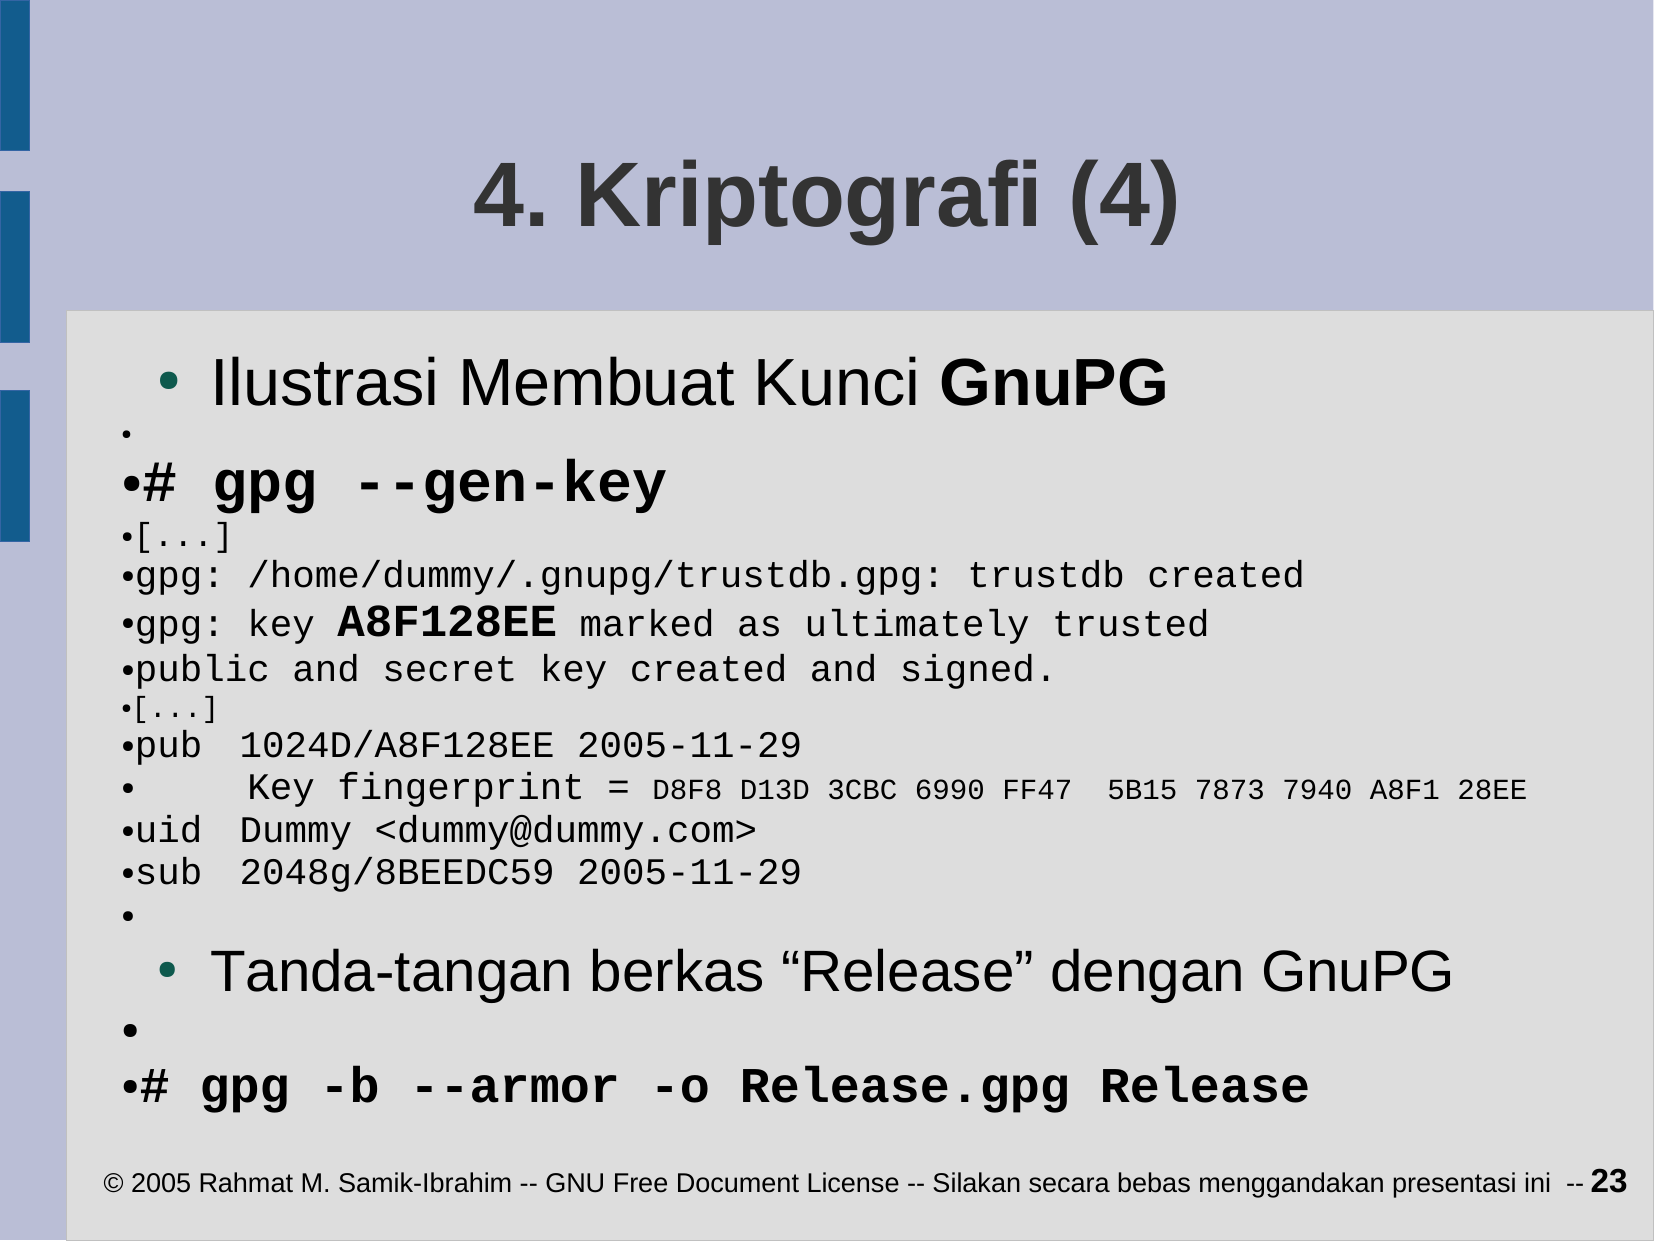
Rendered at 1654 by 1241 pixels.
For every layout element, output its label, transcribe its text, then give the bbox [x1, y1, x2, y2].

list Ilustrasi Membuat Kunci GnuPG # gpg --gen-key [...] gpg: /home/dummy/.gnupg/trustdb.gpg: trustdb created gpg: key A8F128EE marked as ultimately trusted public and secret key created and signed. [...] pub 1024D/A8F128EE 2005-11-29 Key fingerprint = D8F8 D13D 3CBC 6990 FF47 5B15 7873 7940 A8F1 28EE uid Dummy <dummy@dummy.com> sub 2048g/8BEEDC59 2005-11-29 Tanda-tangan berkas “Release” dengan GnuPG # gpg -b --armor -o Release.gpg Release [121, 344, 1534, 1127]
title 4. Kriptografi (4) [121, 91, 1534, 299]
